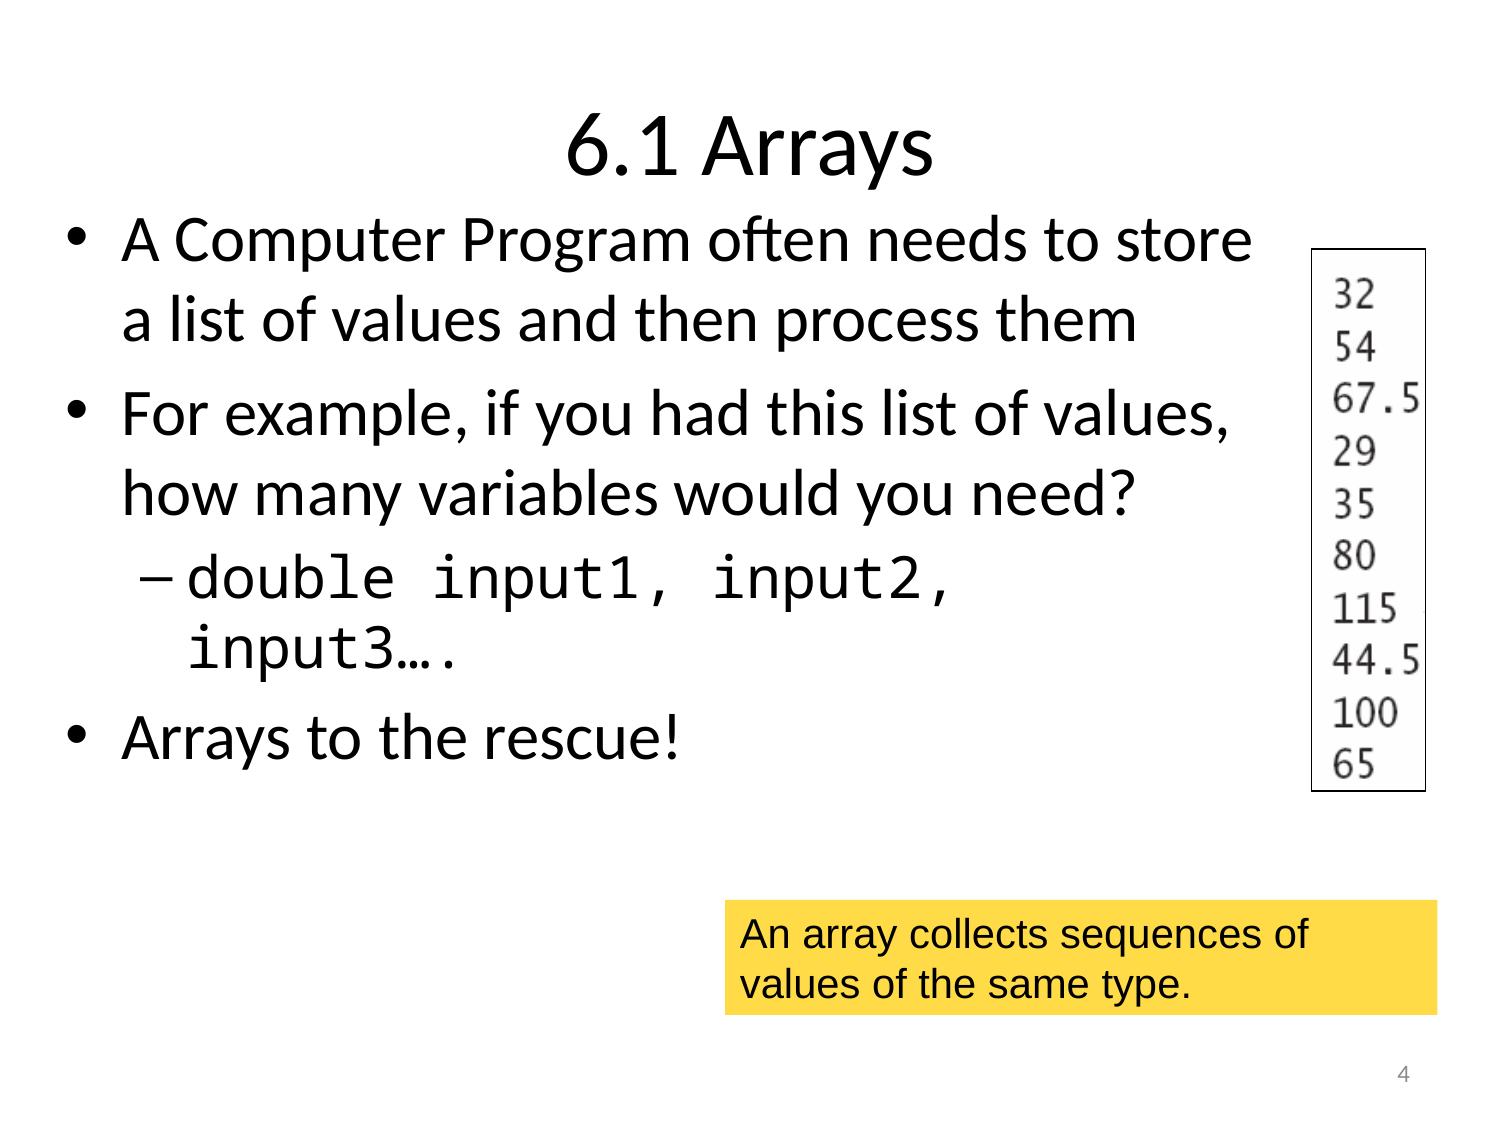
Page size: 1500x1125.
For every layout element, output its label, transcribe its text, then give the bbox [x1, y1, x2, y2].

text_box An array collects sequences of values of the same type. [725, 899, 1438, 1015]
slide_number <number> [1074, 1042, 1425, 1103]
picture [1312, 249, 1425, 791]
title 6.1 Arrays [75, 45, 1425, 233]
list A Computer Program often needs to store a list of values and then process them For example, if you had this list of values, how many variables would you need? double input1, input2, input3…. Arrays to the rescue! [50, 187, 1275, 1025]
